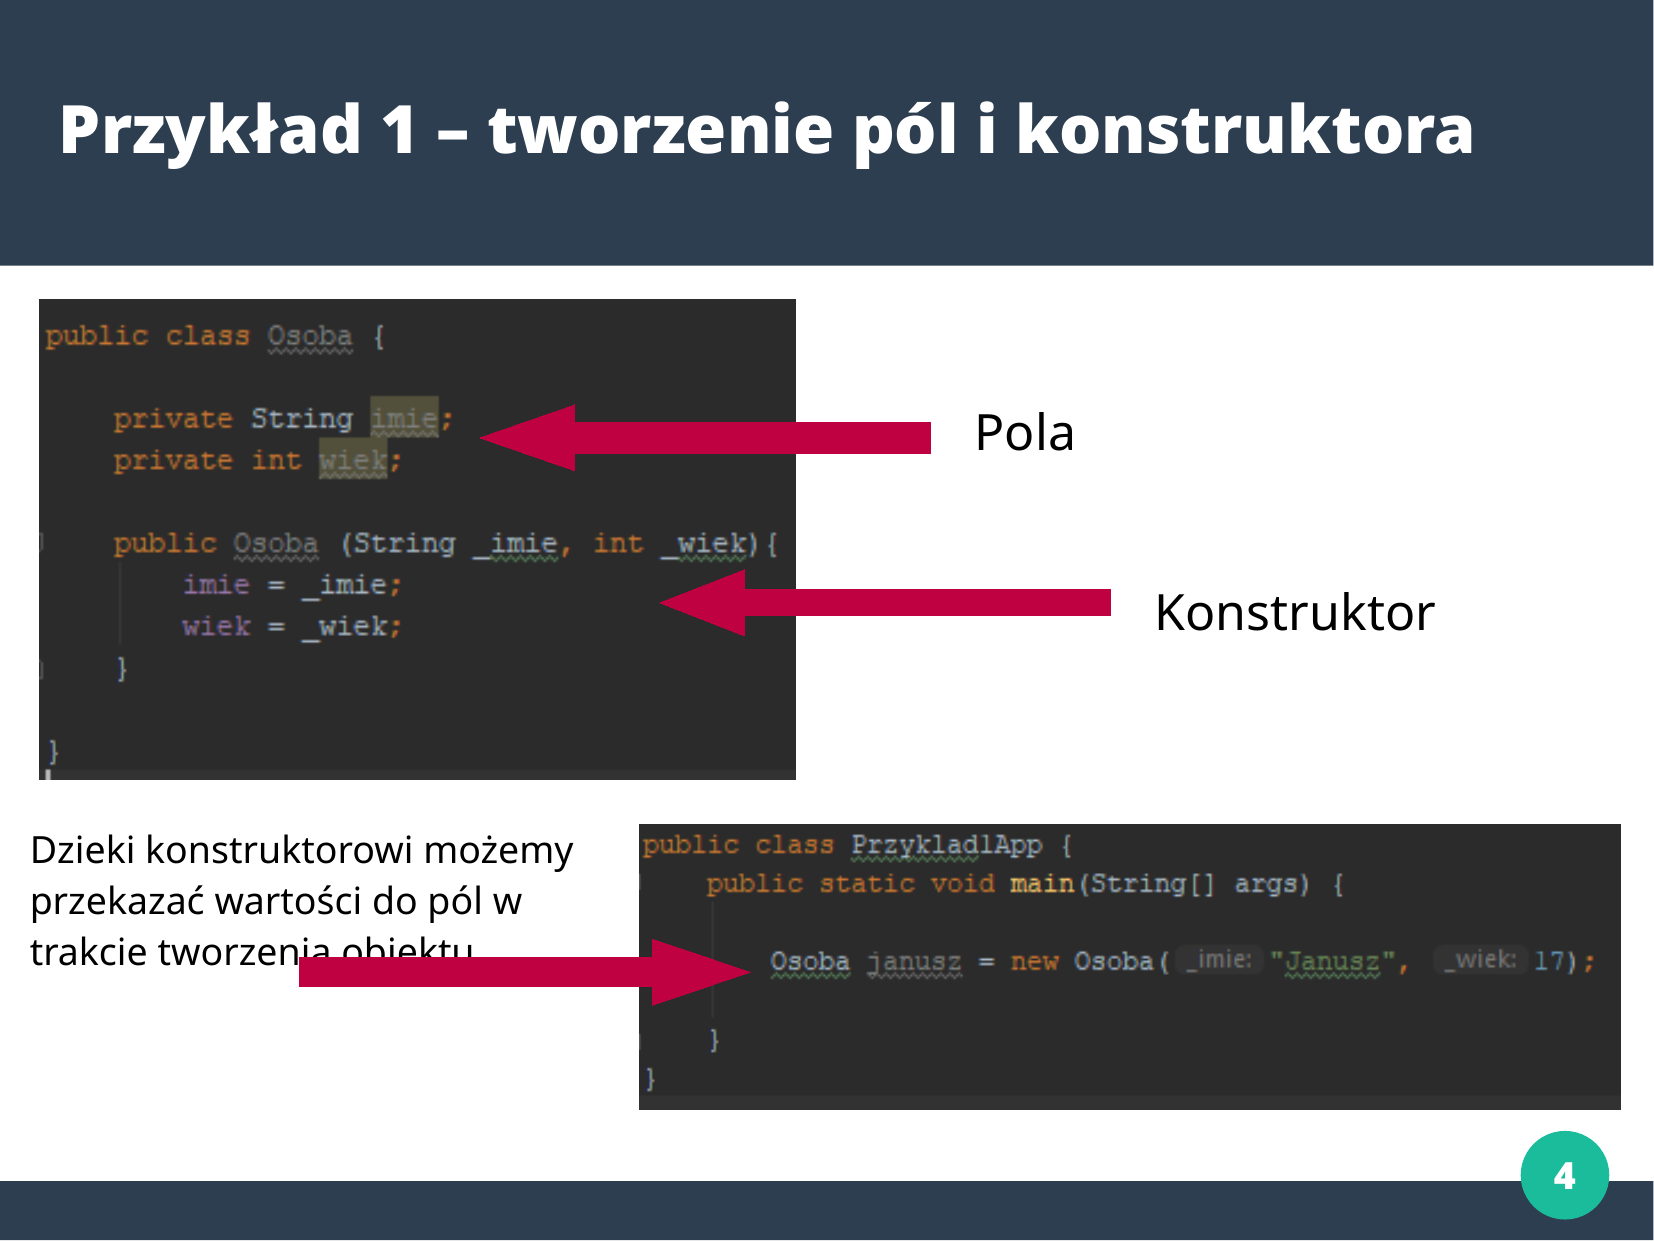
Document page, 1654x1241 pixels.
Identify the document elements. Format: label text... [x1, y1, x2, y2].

picture [639, 824, 1621, 1111]
text_box Pola [960, 390, 1306, 461]
title Przykład 1 – tworzenie pól i konstruktora [59, 49, 1595, 207]
text_box [660, 569, 1111, 636]
text_box Konstruktor [1140, 570, 1486, 641]
picture [39, 299, 796, 781]
text_box [299, 939, 751, 1006]
text_box [480, 404, 931, 471]
text_box Dzieki konstruktorowi możemy przekazać wartości do pól w trakcie tworzenia obiektu [15, 816, 661, 1006]
